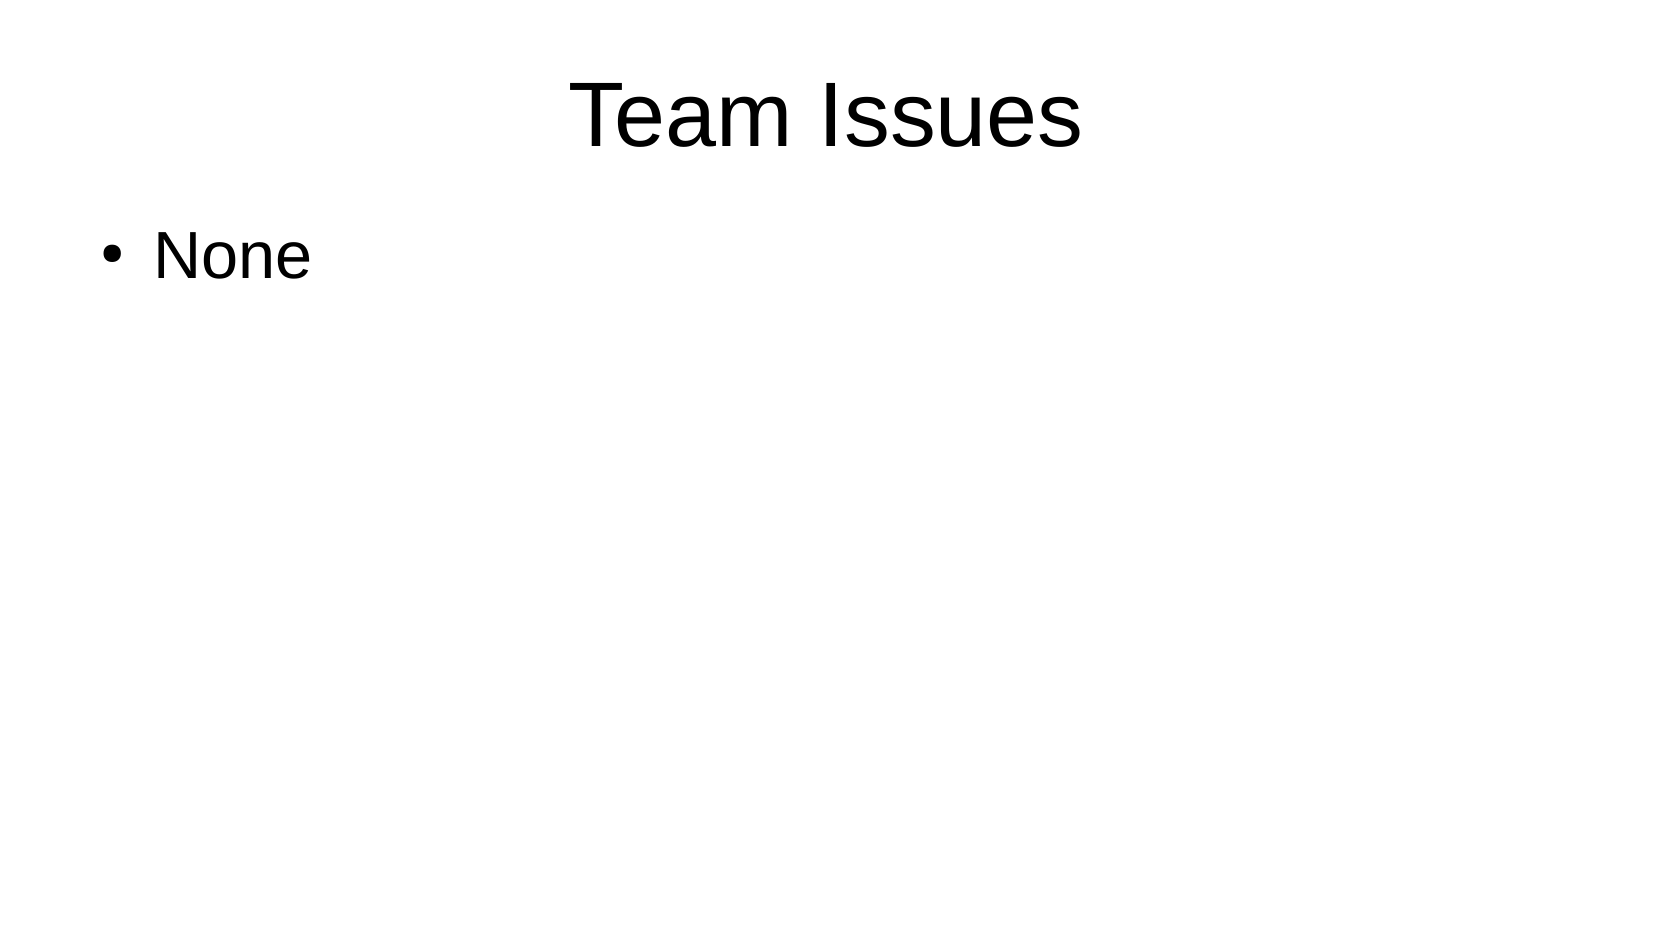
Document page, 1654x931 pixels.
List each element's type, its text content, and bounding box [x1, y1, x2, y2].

title Team Issues [82, 37, 1571, 193]
list None [82, 217, 1571, 758]
